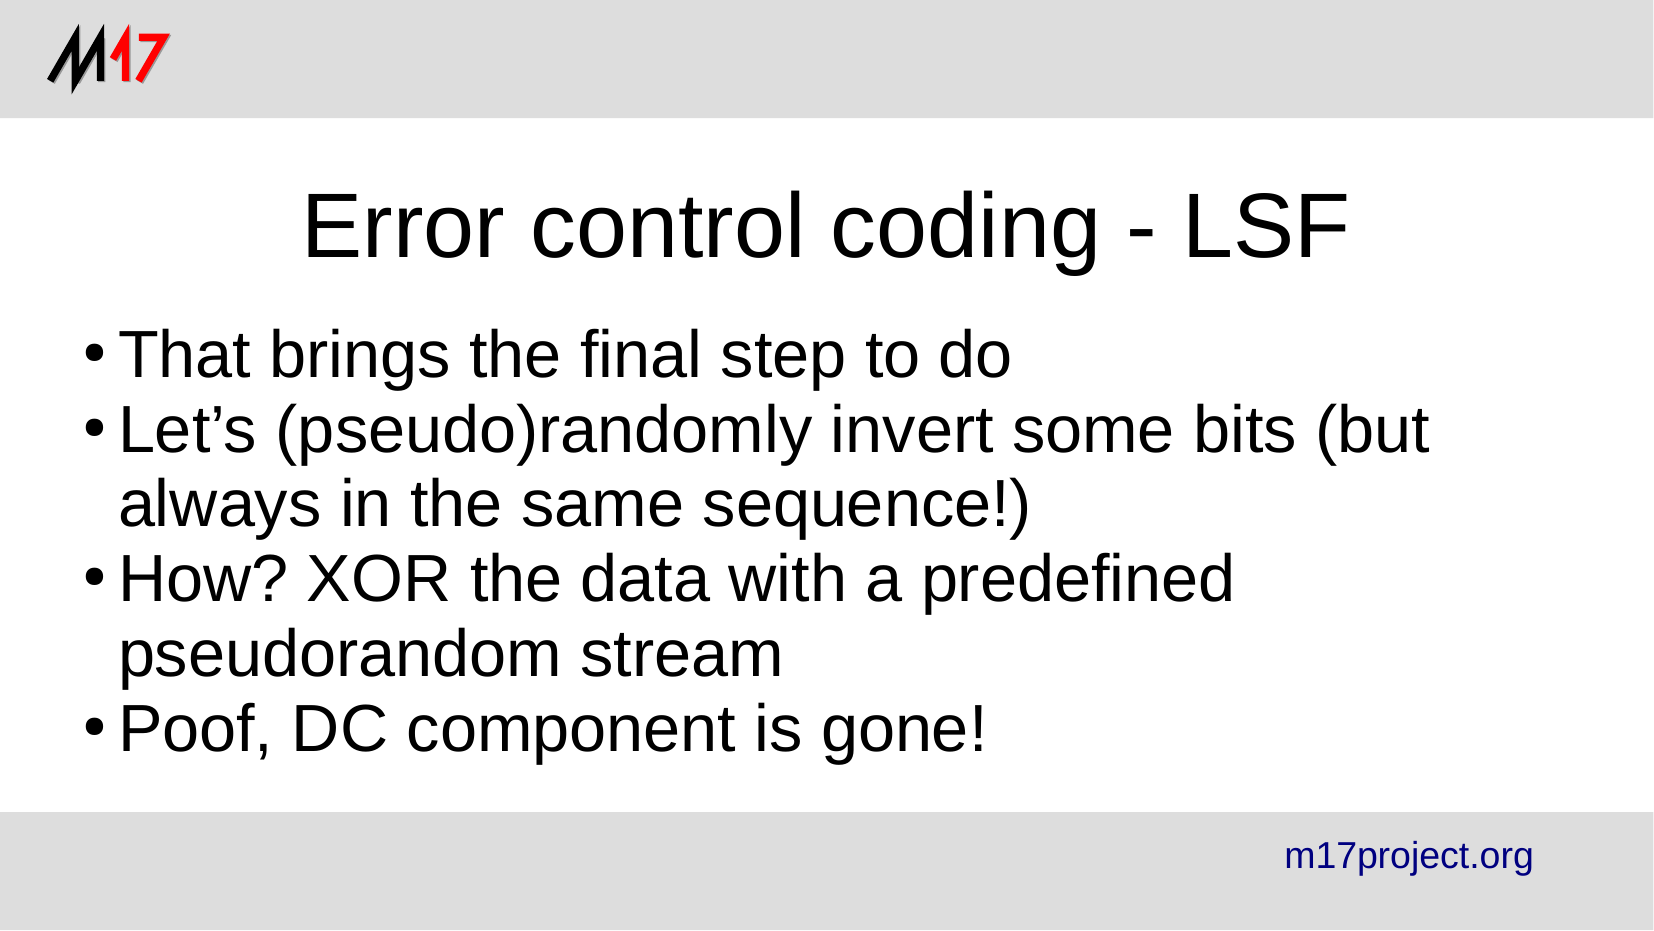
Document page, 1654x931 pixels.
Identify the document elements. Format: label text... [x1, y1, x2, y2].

title Error control coding - LSF [82, 147, 1571, 303]
picture [39, 16, 178, 102]
text_box [0, 0, 1654, 119]
subtitle That brings the final step to do Let’s (pseudo)randomly invert some bits (but always in the same sequence!) How? XOR the data with a predefined pseudorandom stream Poof, DC component is gone! [82, 316, 1571, 812]
text_box m17project.org [1269, 826, 1654, 897]
text_box [0, 812, 1654, 931]
